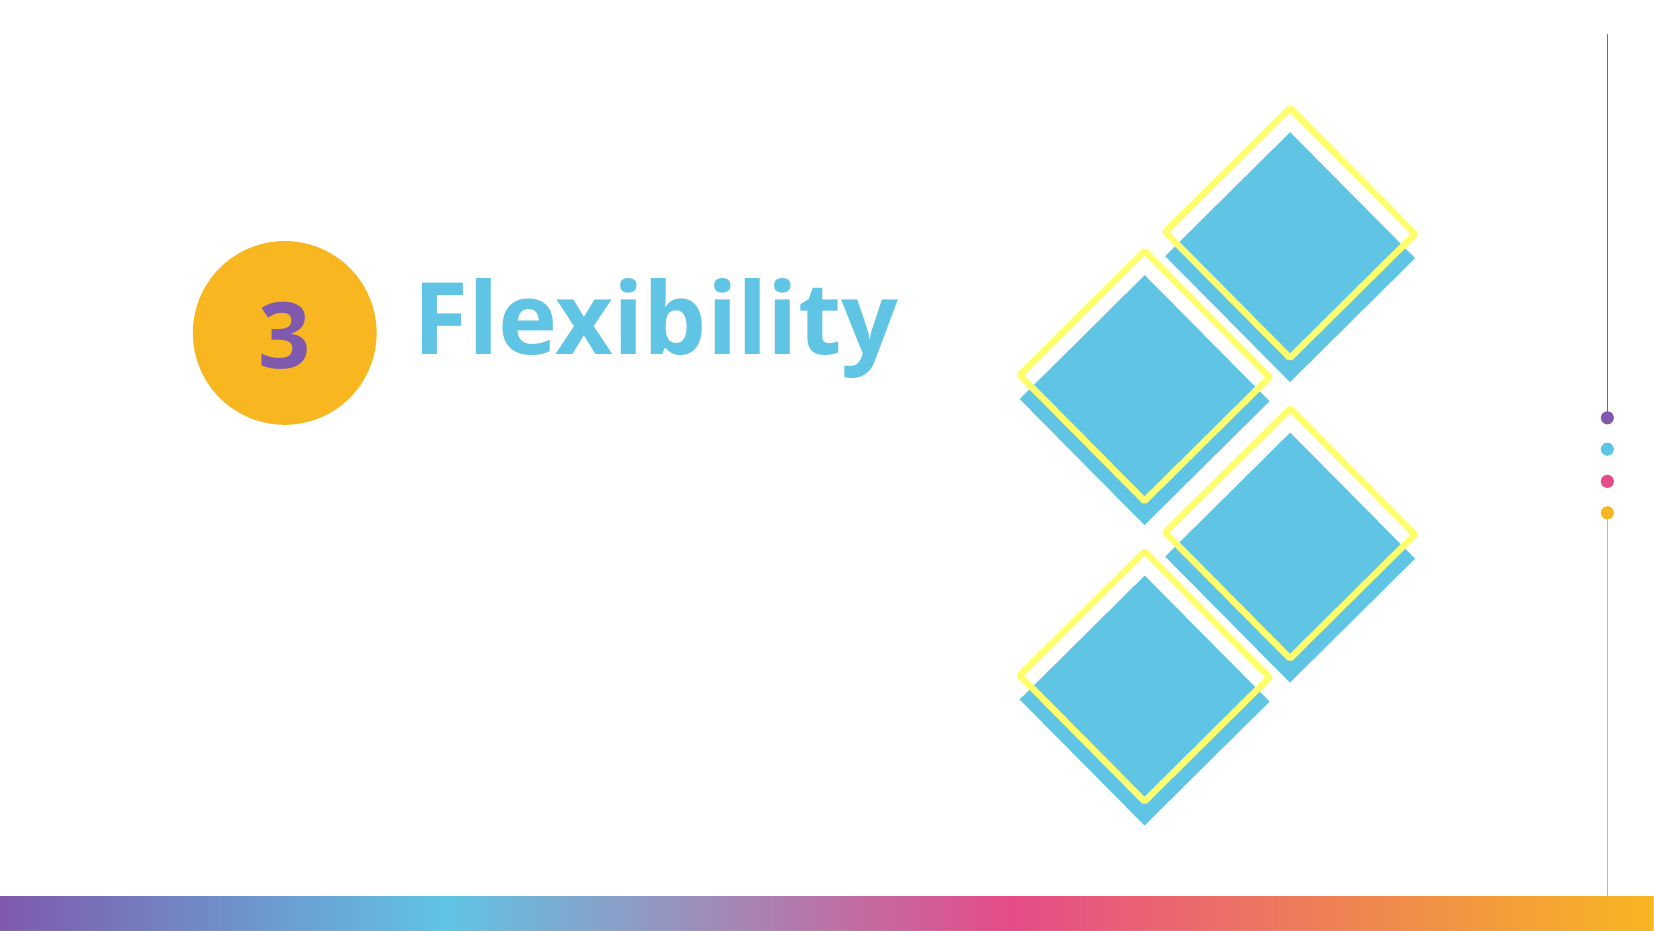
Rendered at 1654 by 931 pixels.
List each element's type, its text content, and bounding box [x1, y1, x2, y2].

text_box 3 [192, 241, 377, 425]
picture [0, 896, 1654, 931]
title Flexibility [413, 247, 1052, 385]
